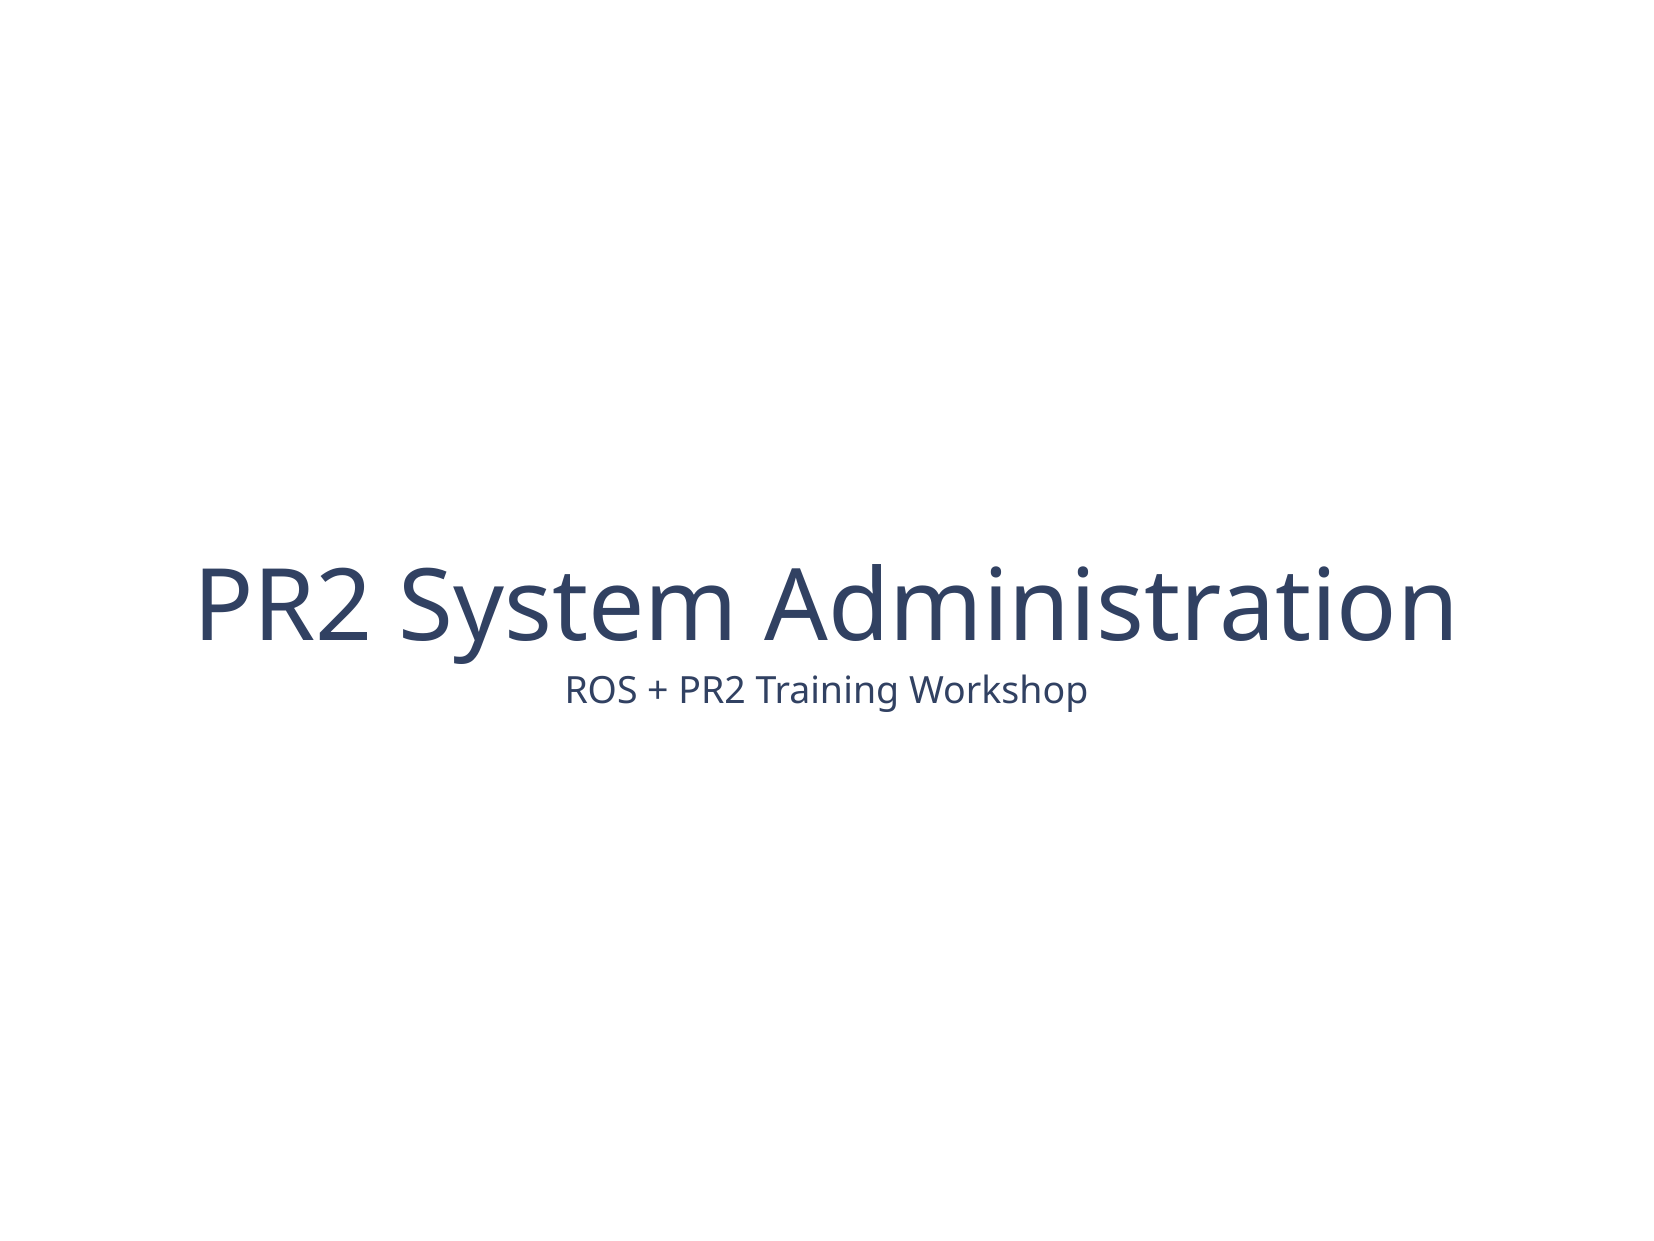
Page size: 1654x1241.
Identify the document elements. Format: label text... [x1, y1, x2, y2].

text_box ROS + PR2 Training Workshop [0, 656, 1654, 715]
text_box PR2 System Administration [0, 526, 1654, 656]
